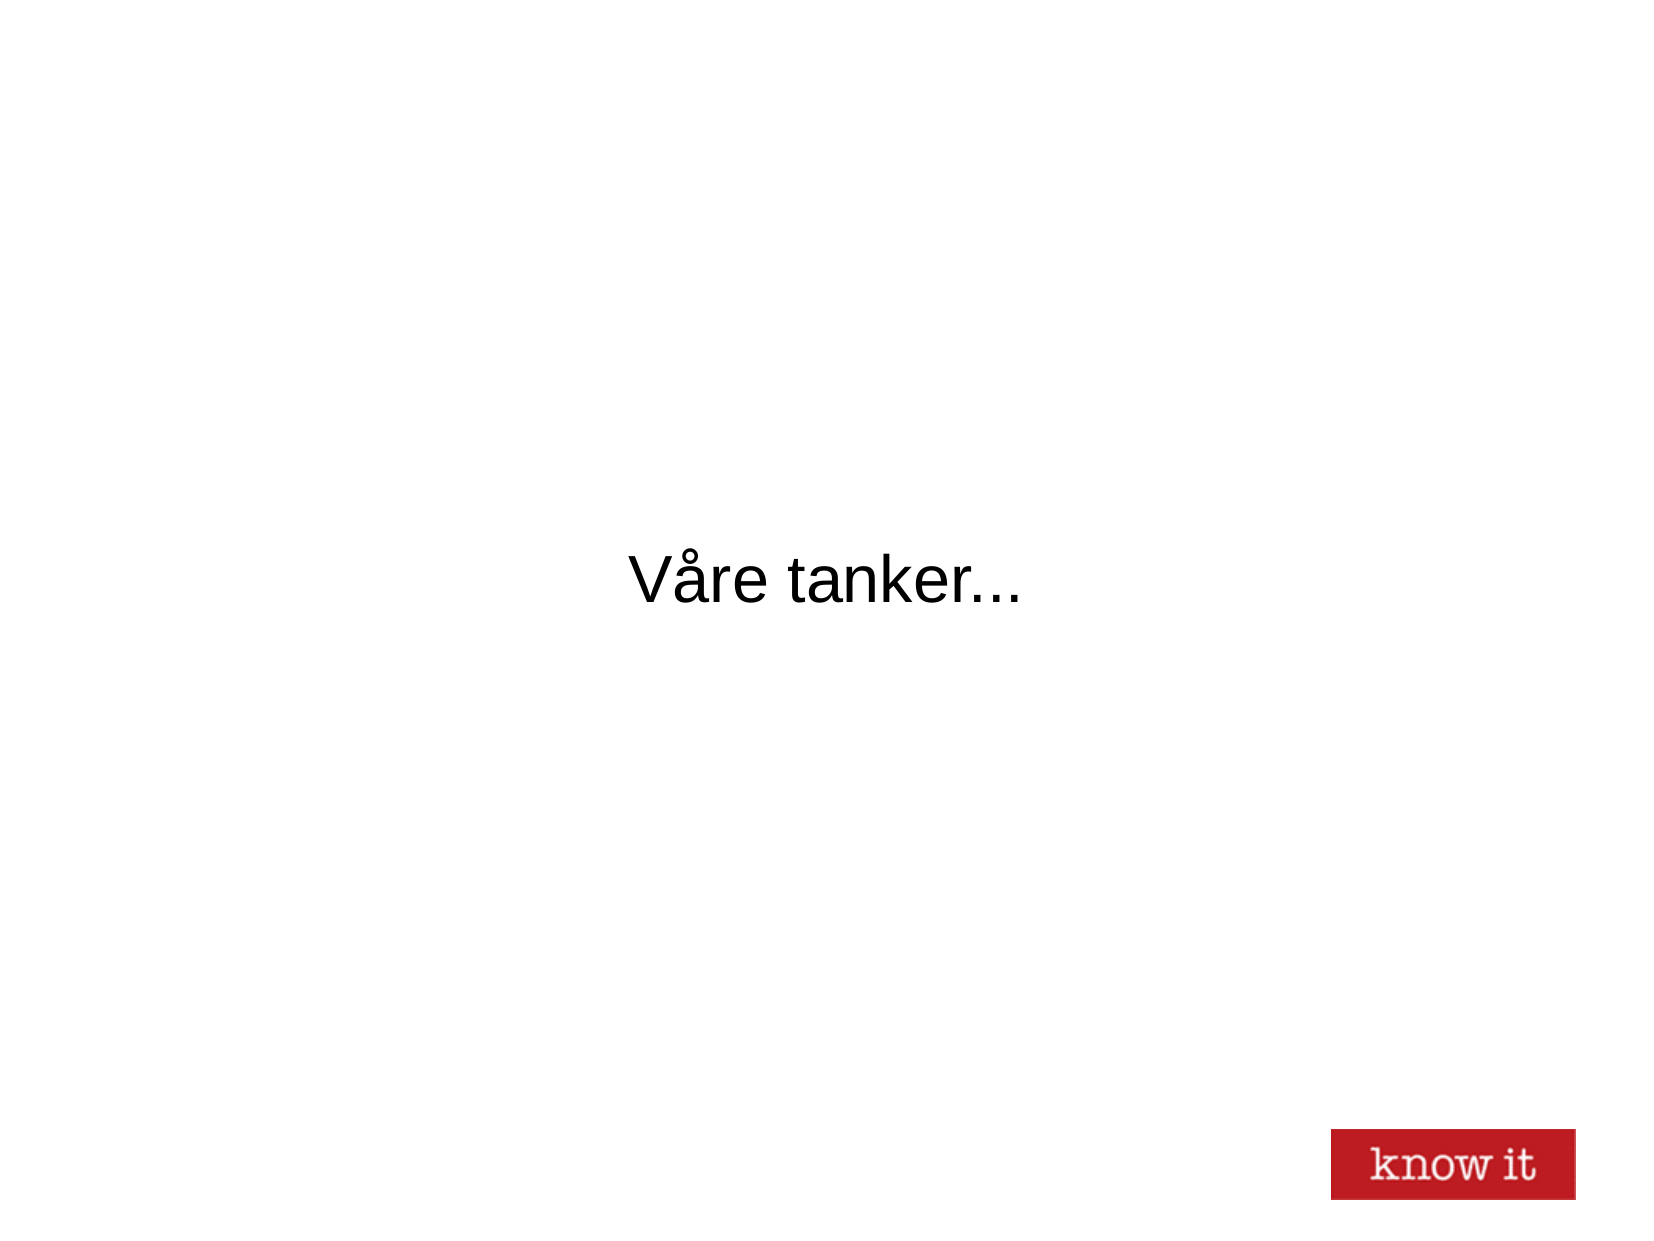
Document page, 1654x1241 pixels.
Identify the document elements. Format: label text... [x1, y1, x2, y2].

subtitle Våre tanker... [82, 56, 1571, 1102]
picture [1331, 1129, 1576, 1200]
